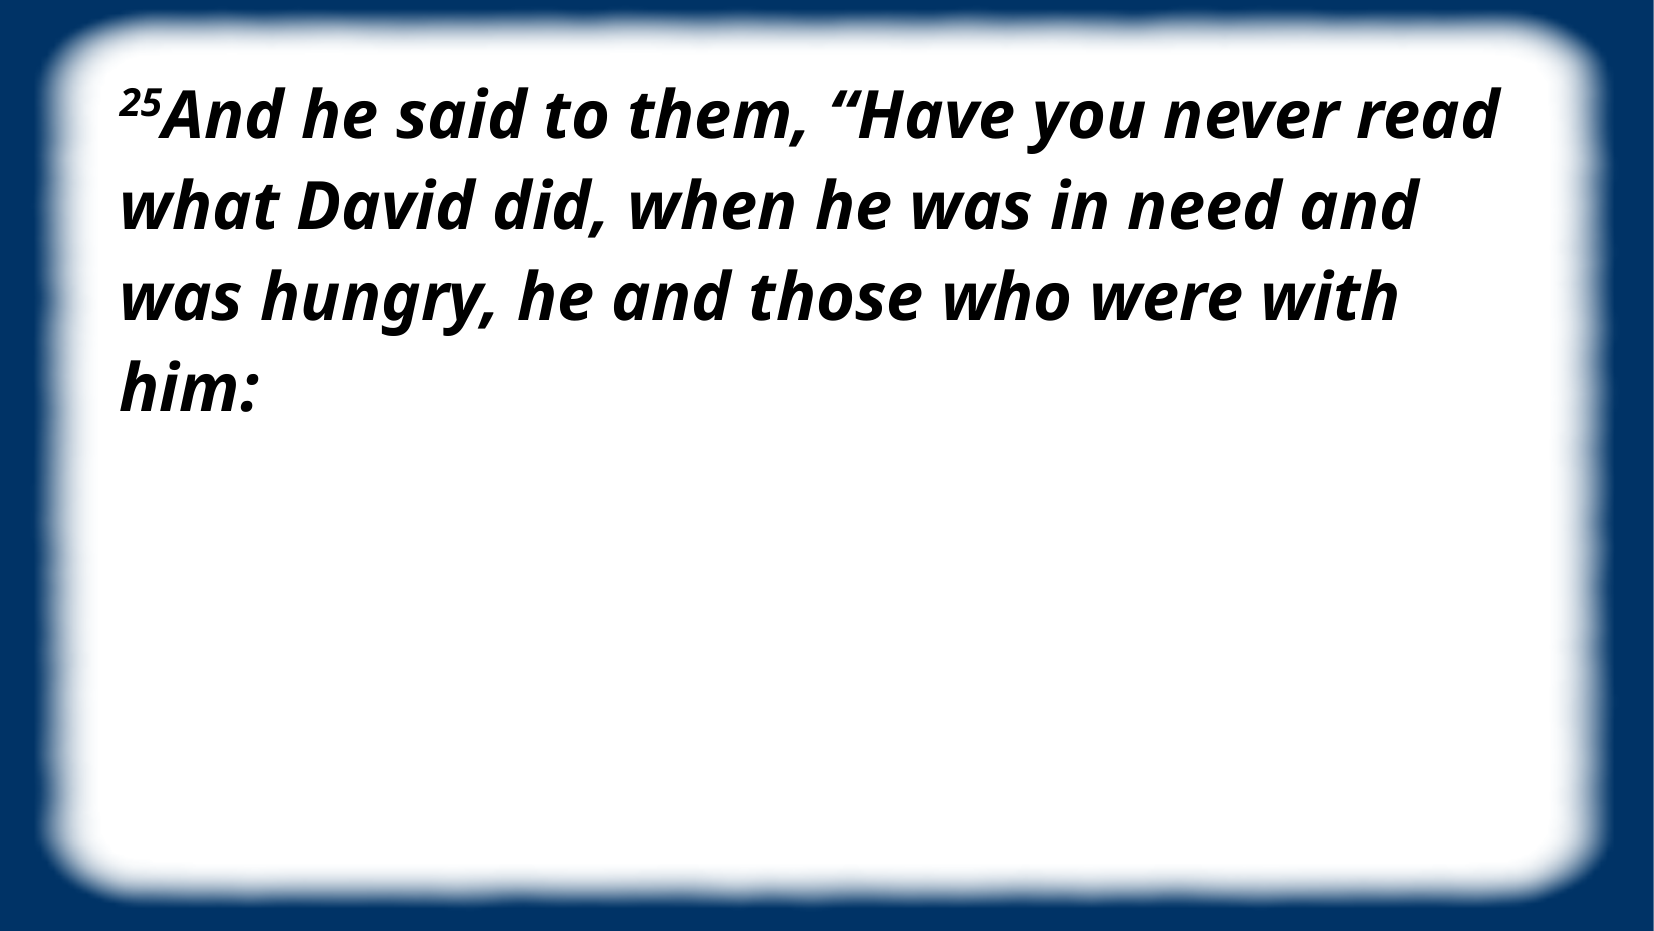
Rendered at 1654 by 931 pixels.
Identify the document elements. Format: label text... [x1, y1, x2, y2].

text_box 25And he said to them, “Have you never read what David did, when he was in need and was hungry, he and those who were with him: [105, 60, 1546, 342]
picture [0, 0, 1654, 931]
